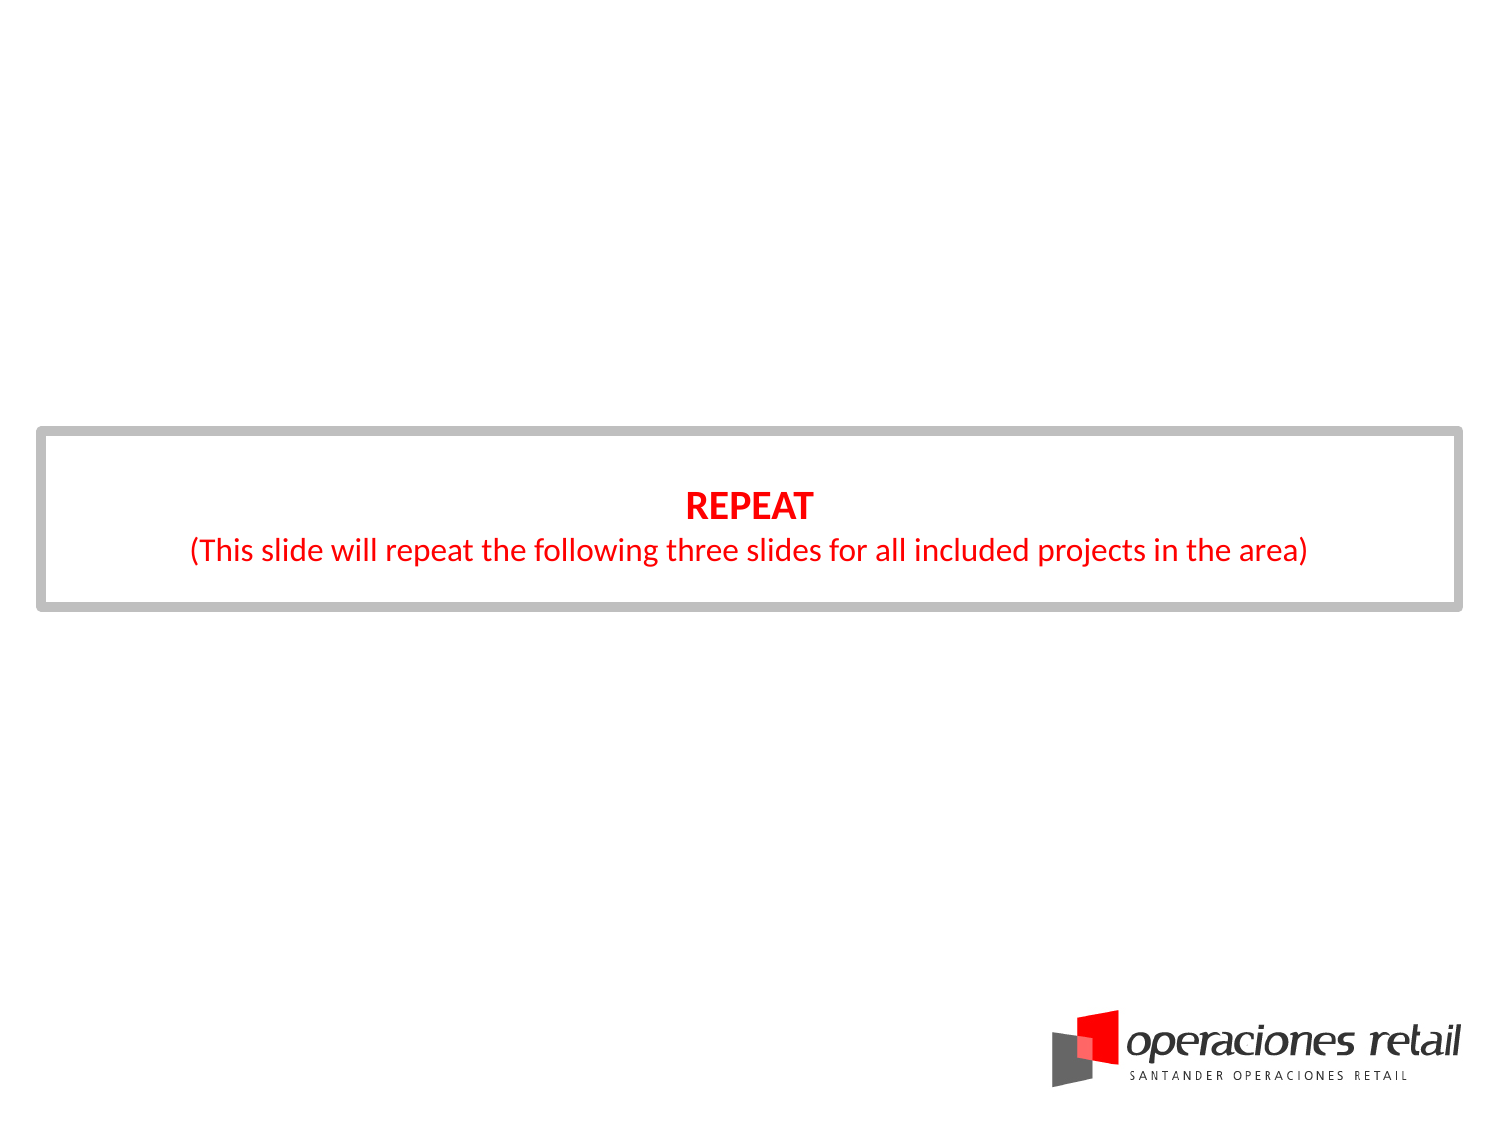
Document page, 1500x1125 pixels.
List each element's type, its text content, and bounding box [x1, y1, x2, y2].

picture [1041, 999, 1472, 1098]
text_box REPEAT (This slide will repeat the following three slides for all included projects in the area) [41, 431, 1459, 607]
